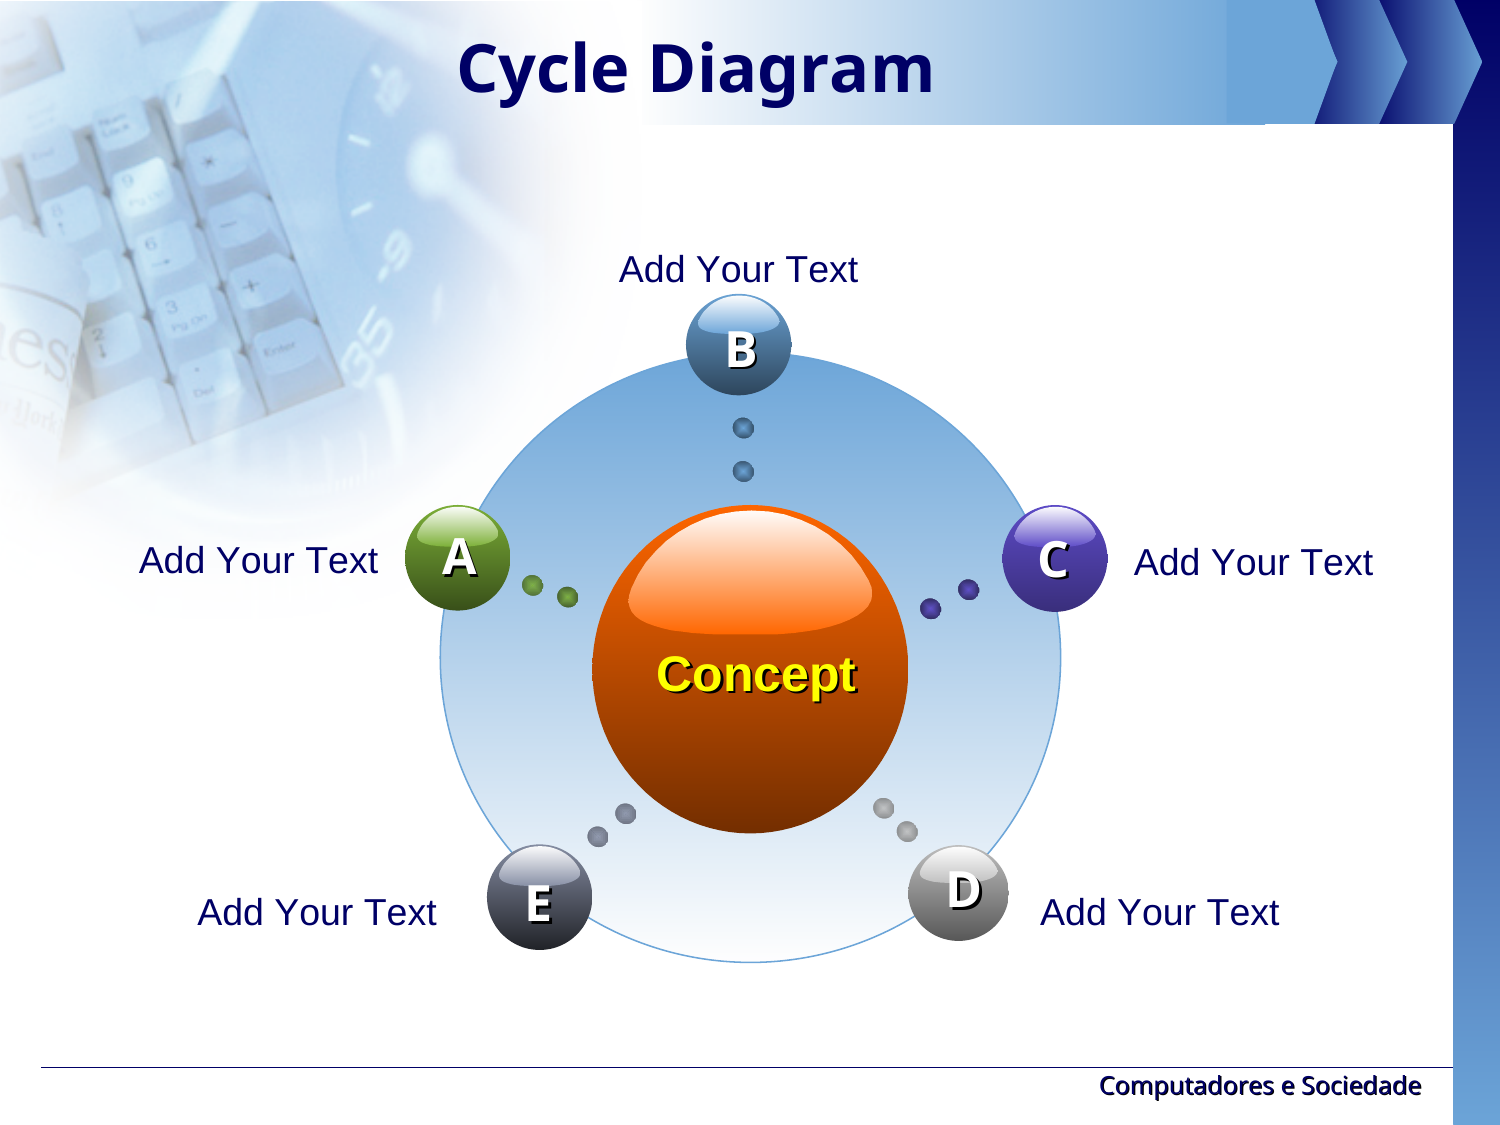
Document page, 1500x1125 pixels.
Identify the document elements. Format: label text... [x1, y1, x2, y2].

text_box Add Your Text [592, 237, 886, 298]
text_box Add Your Text [1013, 880, 1307, 941]
text_box [406, 298, 1107, 963]
text_box Add Your Text [112, 528, 406, 589]
text_box Concept [642, 634, 872, 710]
text_box [998, 863, 1009, 923]
text_box E [509, 864, 568, 940]
text_box B [709, 309, 773, 385]
text_box Add Your Text [170, 880, 464, 941]
text_box D [930, 850, 998, 926]
text_box Add Your Text [1107, 530, 1401, 592]
text_box C [1023, 519, 1085, 596]
text_box A [427, 516, 492, 593]
title Cycle Diagram [74, 18, 1300, 115]
